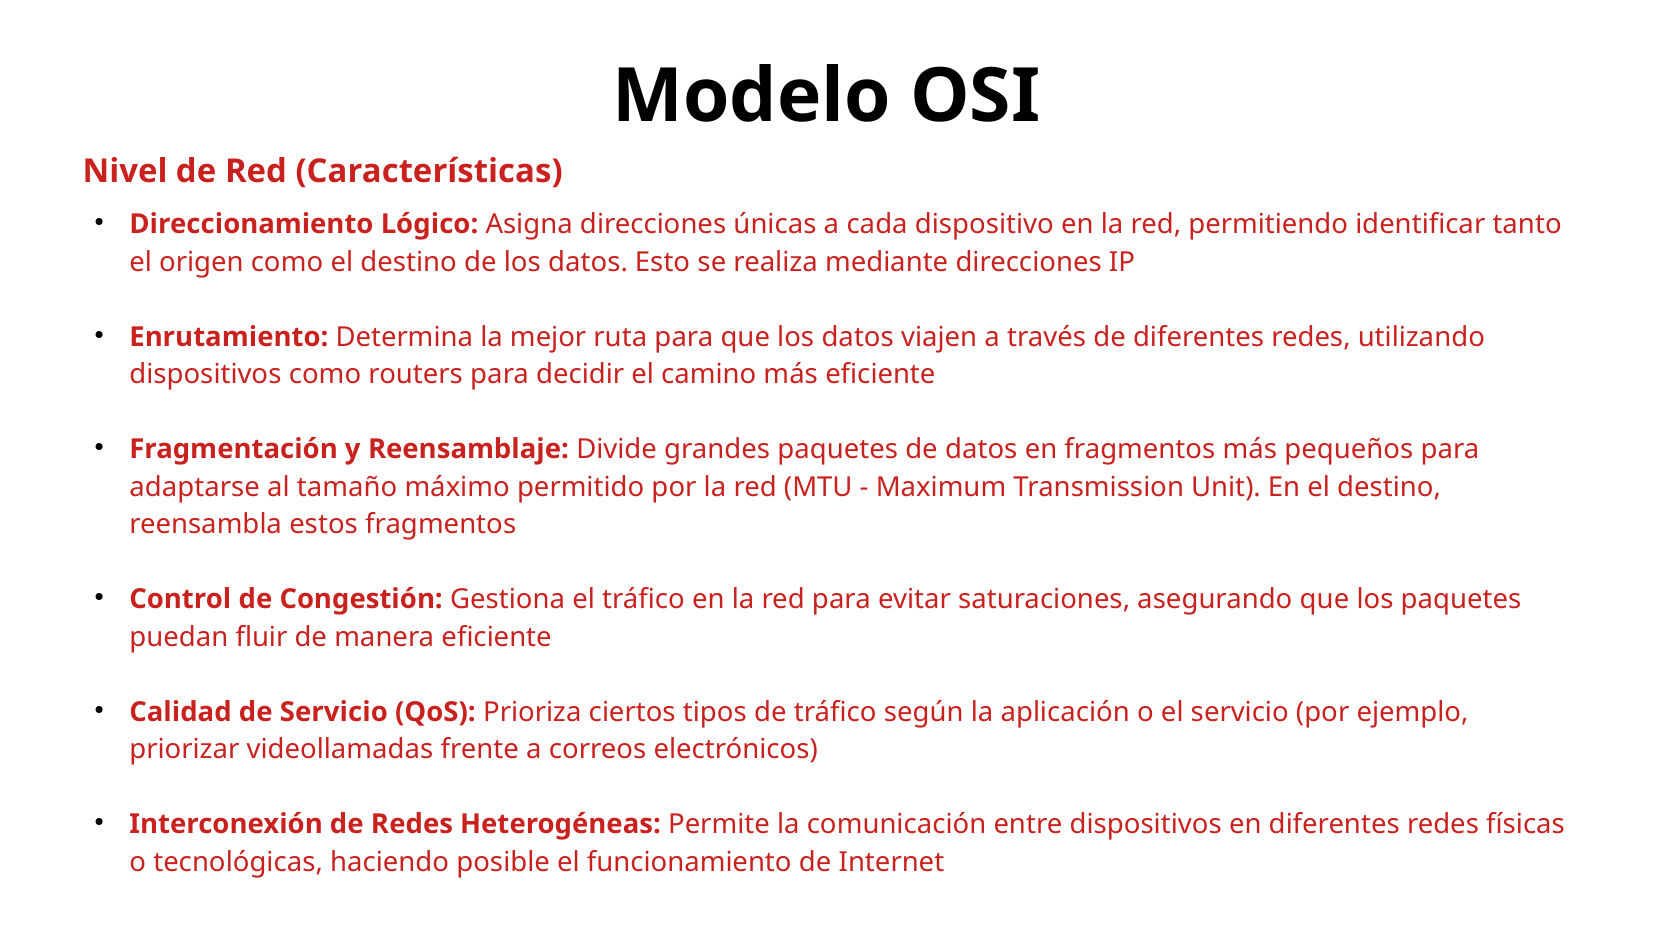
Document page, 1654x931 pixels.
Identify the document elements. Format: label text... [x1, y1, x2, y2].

title Modelo OSI [82, 37, 1571, 147]
list Nivel de Red (Características) Direccionamiento Lógico: Asigna direcciones únicas a cada dispositivo en la red, permitiendo identificar tanto el origen como el destino de los datos. Esto se realiza mediante direcciones IP Enrutamiento: Determina la mejor ruta para que los datos viajen a través de diferentes redes, utilizando dispositivos como routers para decidir el camino más eficiente Fragmentación y Reensamblaje: Divide grandes paquetes de datos en fragmentos más pequeños para adaptarse al tamaño máximo permitido por la red (MTU - Maximum Transmission Unit). En el destino, reensambla estos fragmentos Control de Congestión: Gestiona el tráfico en la red para evitar saturaciones, asegurando que los paquetes puedan fluir de manera eficiente Calidad de Servicio (QoS): Prioriza ciertos tipos de tráfico según la aplicación o el servicio (por ejemplo, priorizar videollamadas frente a correos electrónicos) Interconexión de Redes Heterogéneas: Permite la comunicación entre dispositivos en diferentes redes físicas o tecnológicas, haciendo posible el funcionamiento de Internet [82, 147, 1571, 886]
